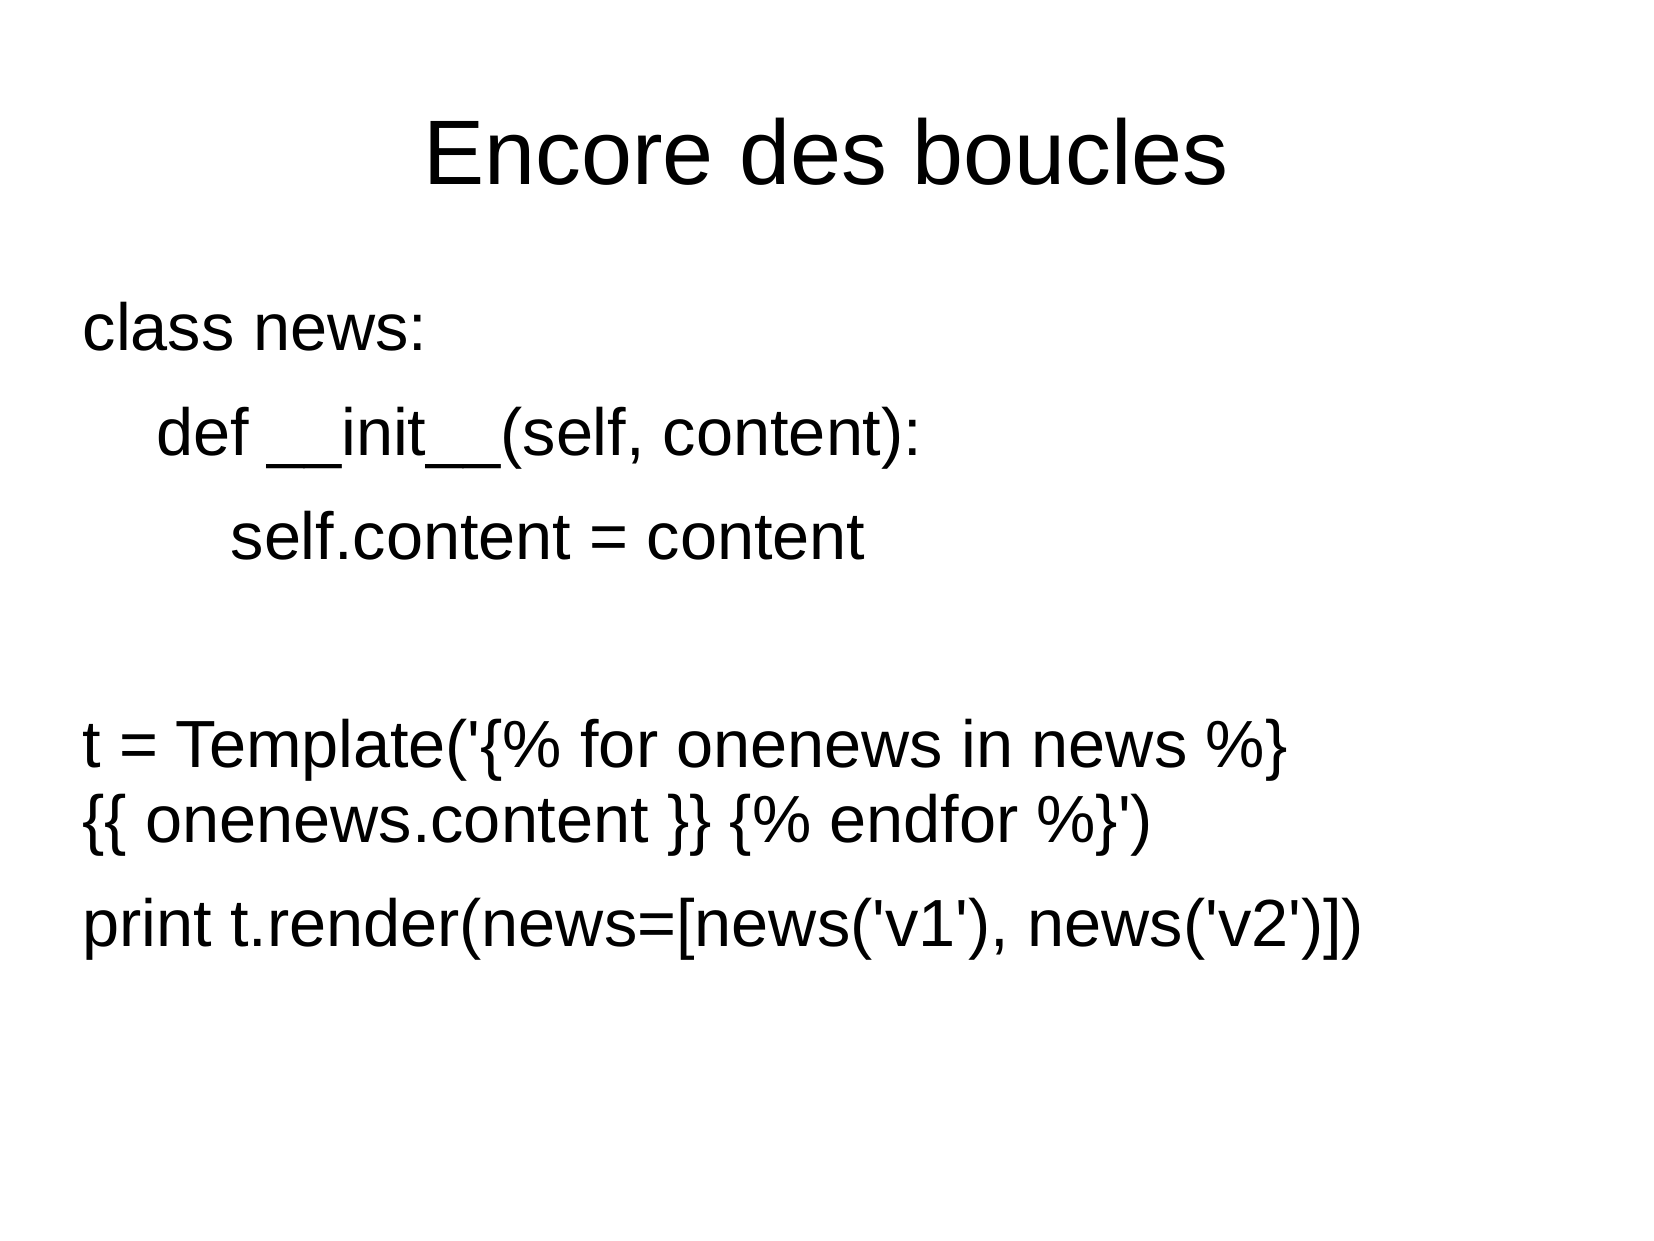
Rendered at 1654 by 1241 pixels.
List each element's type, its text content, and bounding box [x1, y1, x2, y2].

title Encore des boucles [82, 49, 1571, 257]
list class news: def __init__(self, content): self.content = content t = Template('{% for onenews in news %}{{ onenews.content }} {% endfor %}') print t.render(news=[news('v1'), news('v2')]) [82, 290, 1538, 1010]
